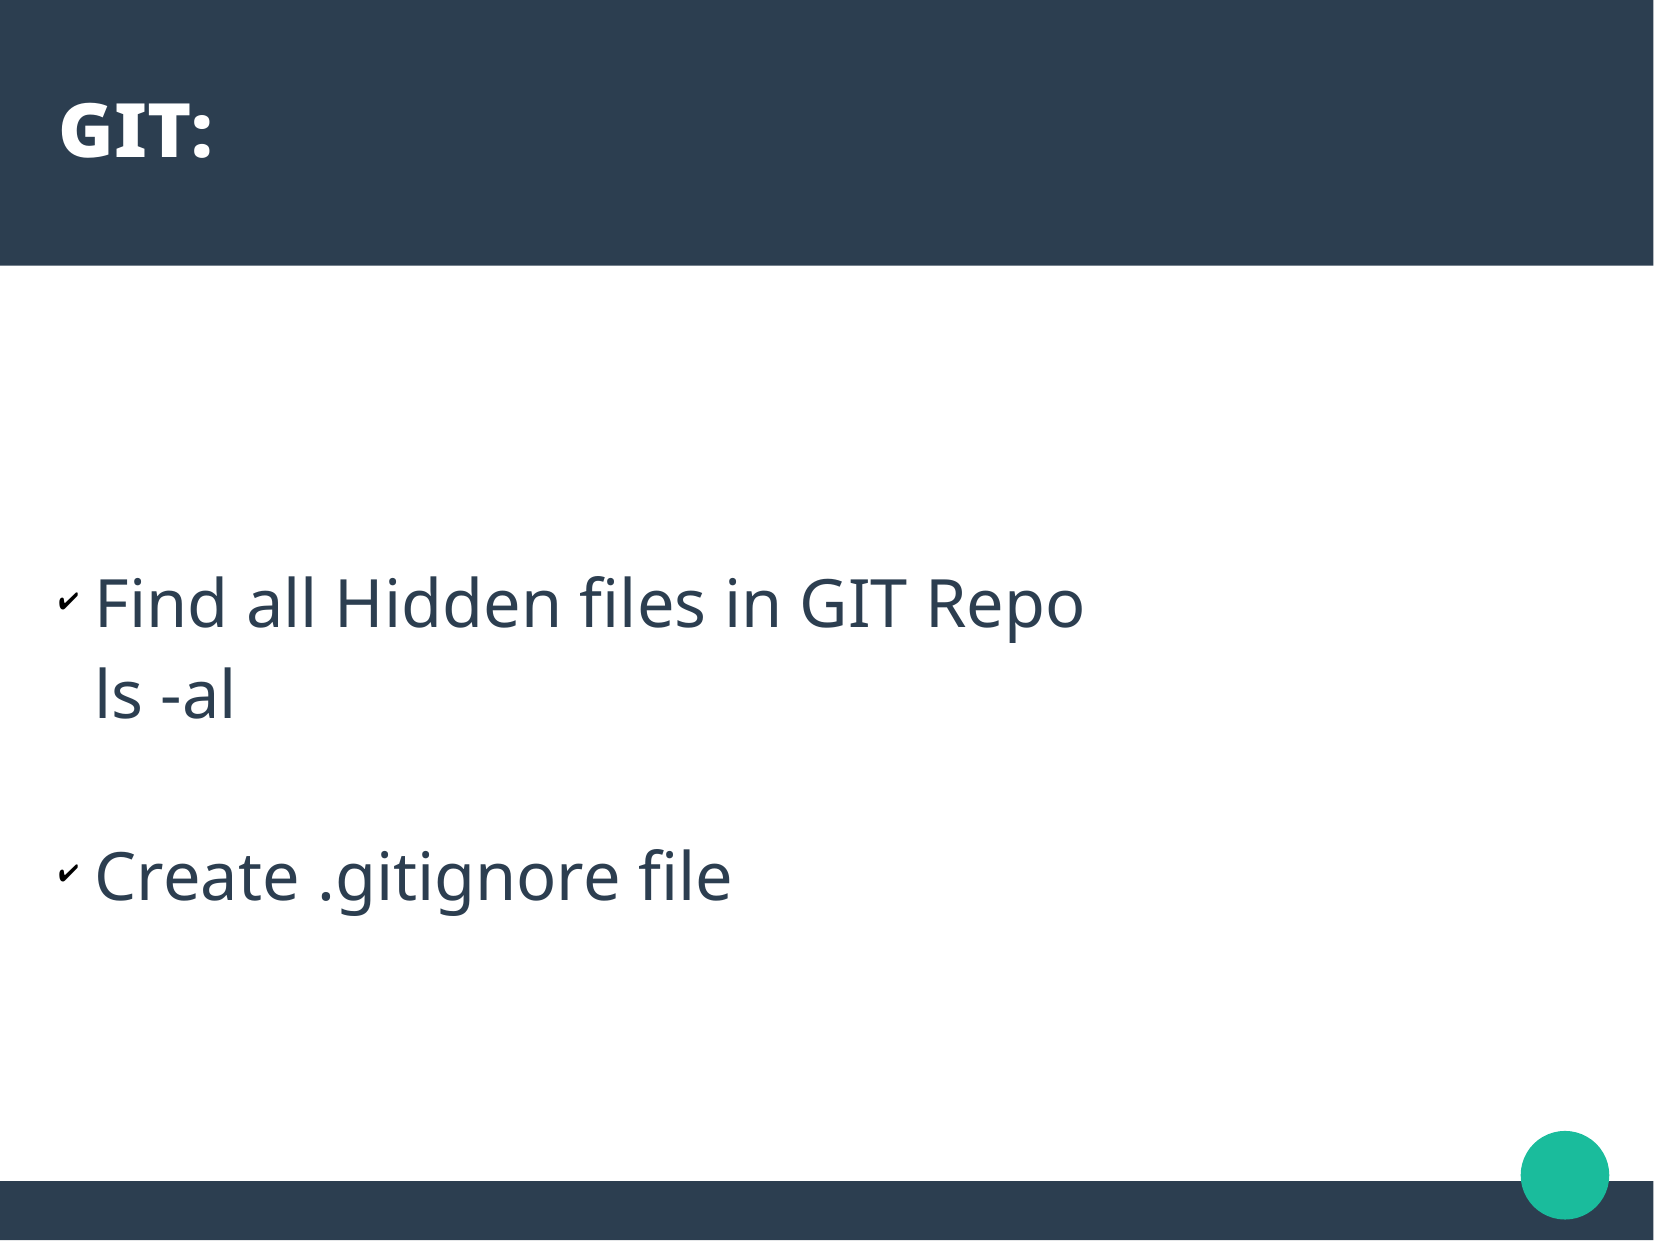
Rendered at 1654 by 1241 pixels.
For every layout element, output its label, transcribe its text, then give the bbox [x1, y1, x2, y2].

title GIT: [59, 40, 1595, 216]
subtitle Find all Hidden files in GIT Repo ls -al Create .gitignore file [59, 271, 1595, 1205]
